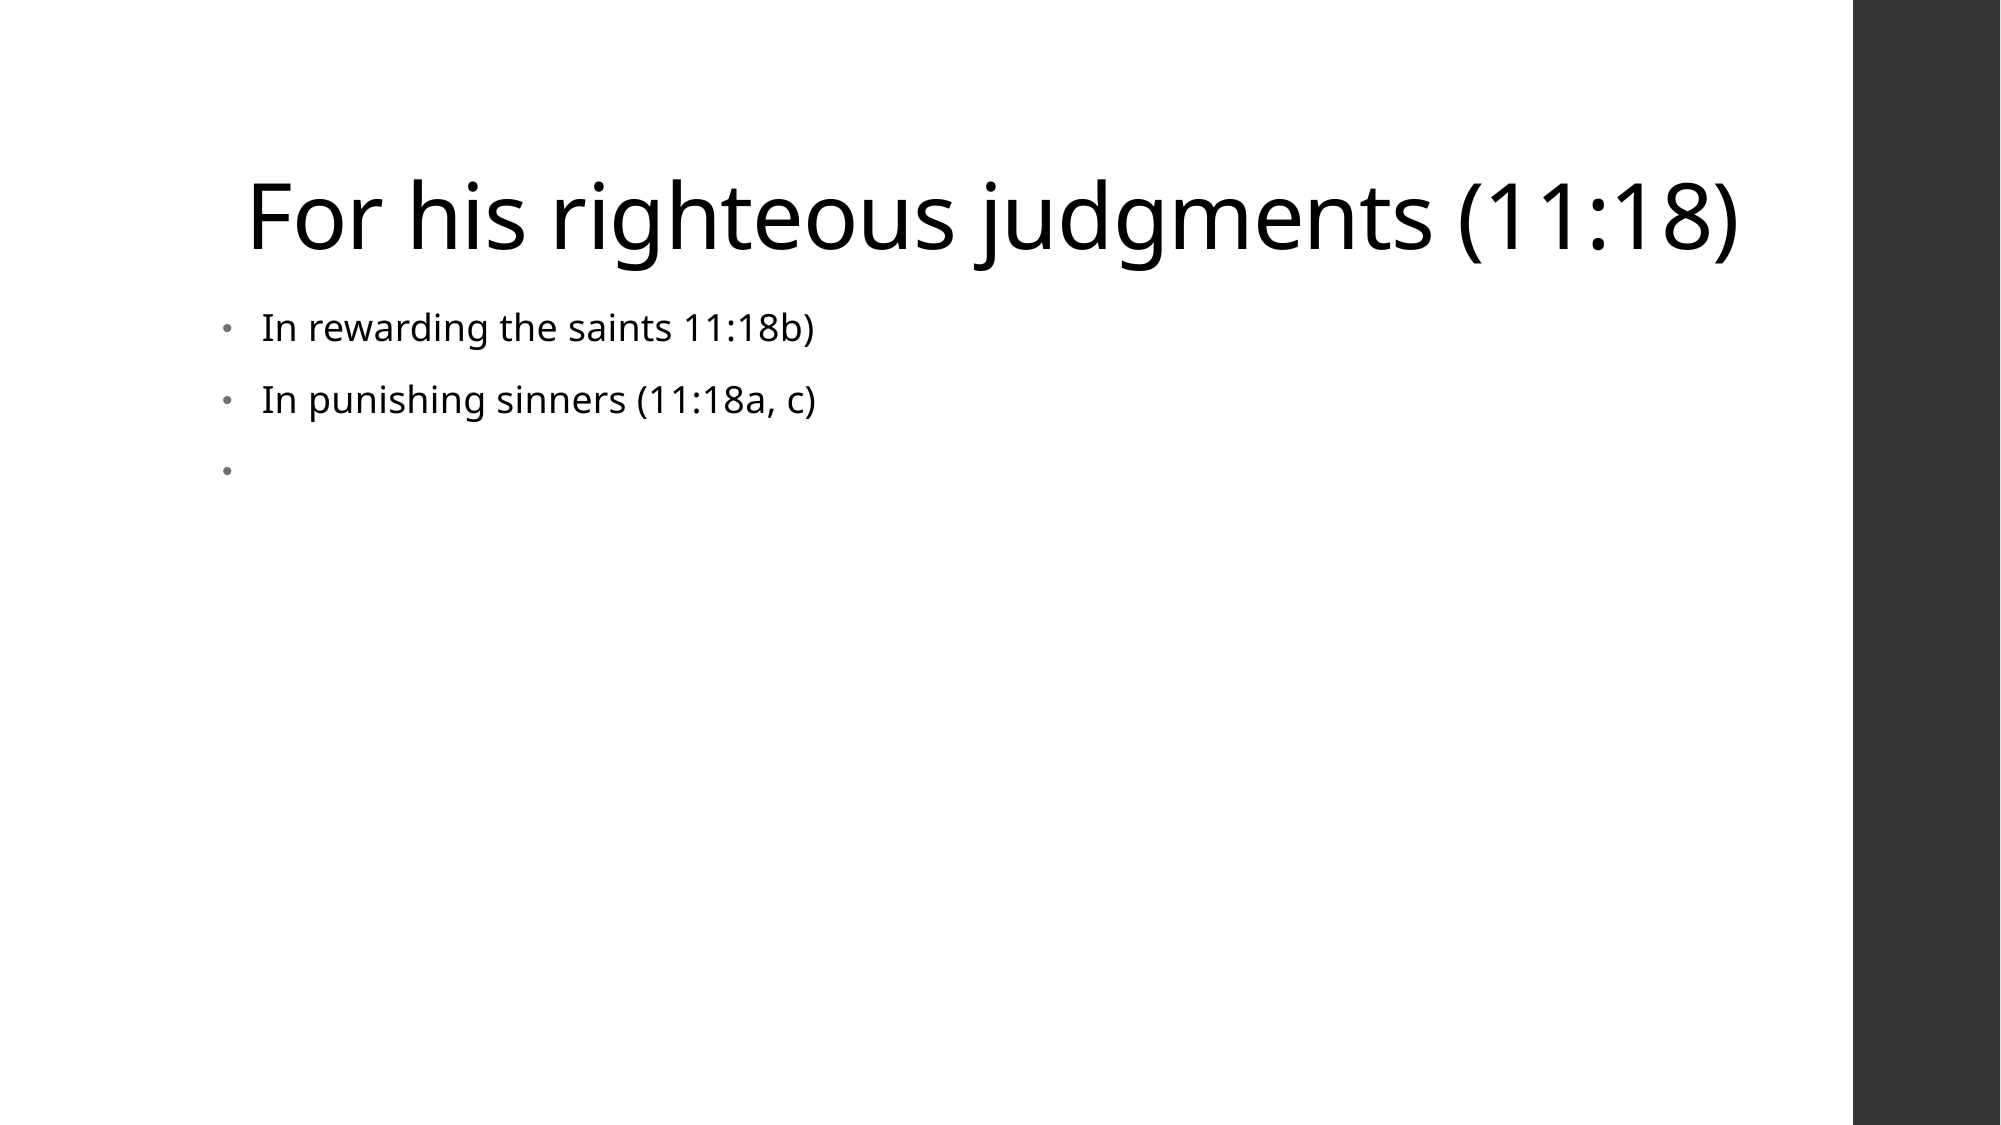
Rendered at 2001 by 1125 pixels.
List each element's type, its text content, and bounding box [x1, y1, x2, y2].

list In rewarding the saints 11:18b) In punishing sinners (11:18a, c) [206, 299, 1617, 1014]
title For his righteous judgments (11:18) [206, 60, 1797, 278]
